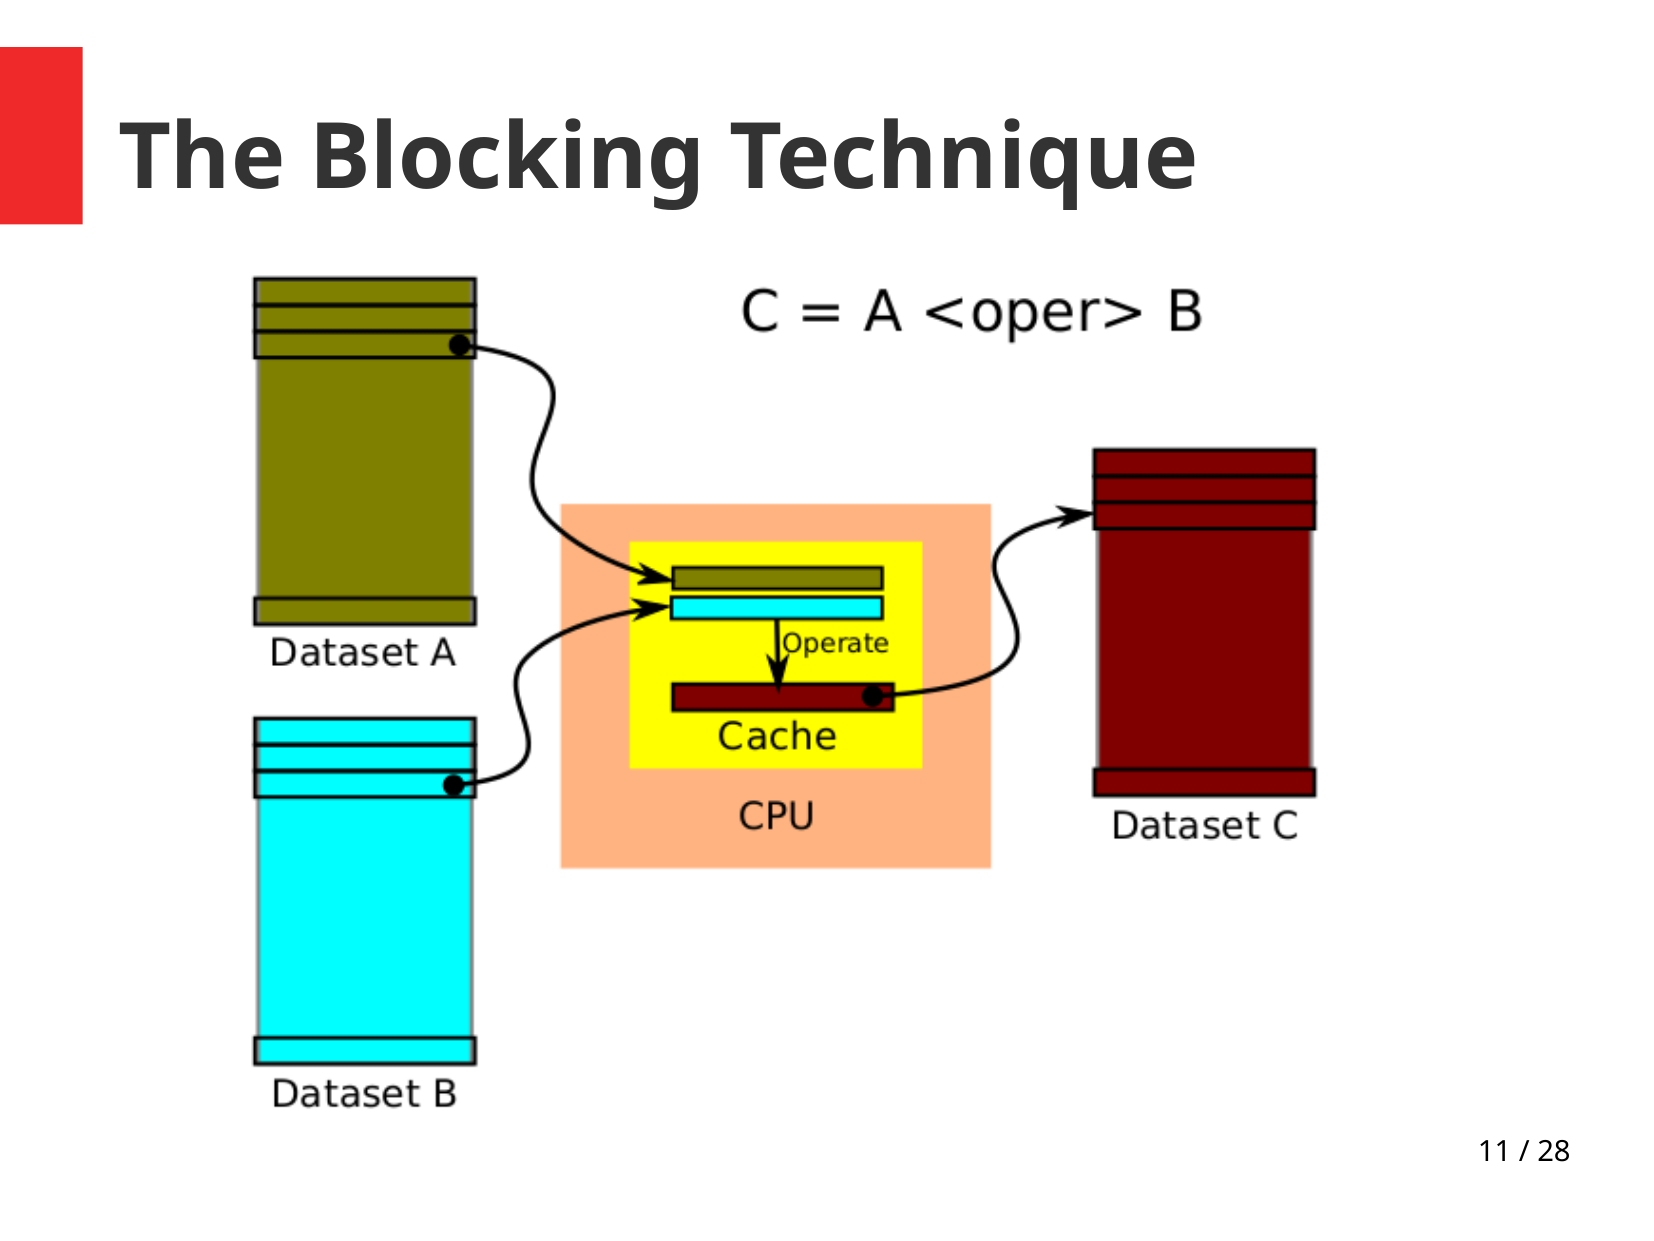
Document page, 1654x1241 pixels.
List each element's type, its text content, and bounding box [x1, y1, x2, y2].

title The Blocking Technique [118, 49, 1571, 257]
picture [233, 259, 1360, 1111]
